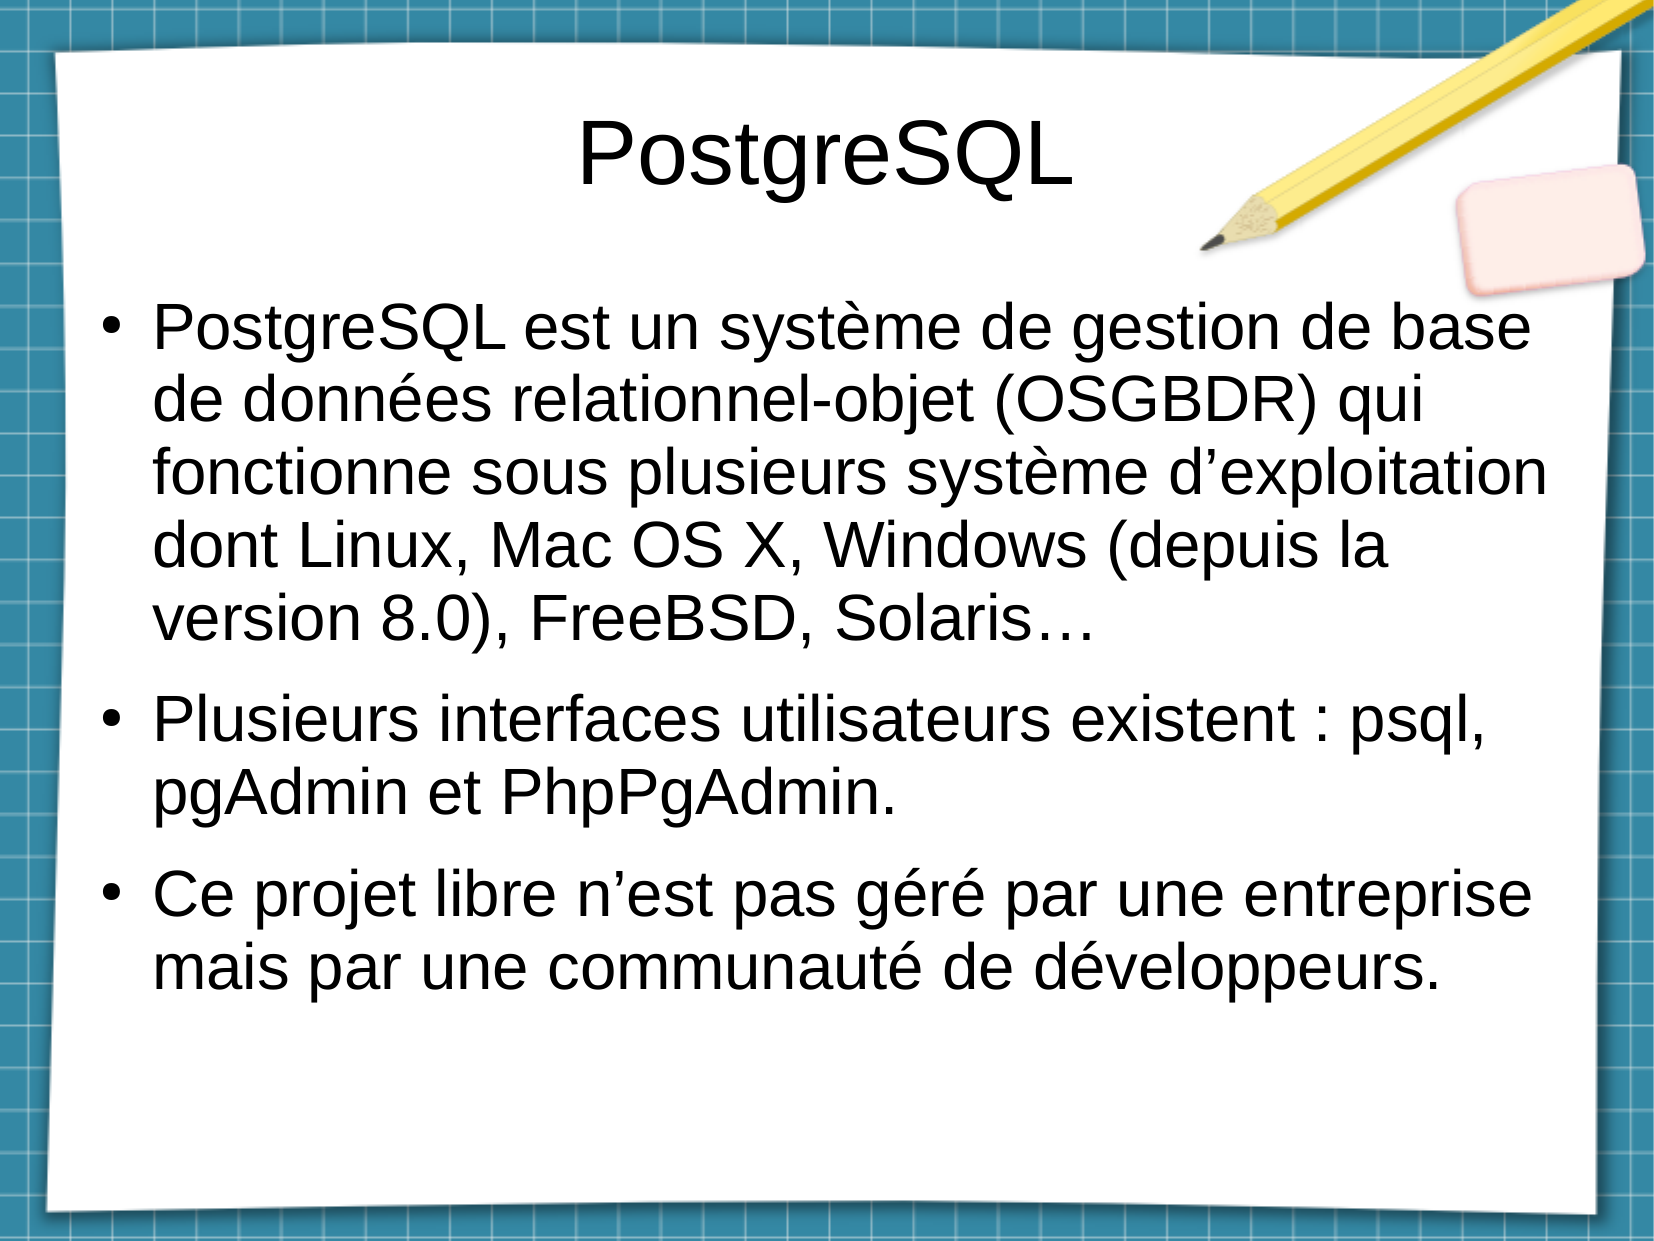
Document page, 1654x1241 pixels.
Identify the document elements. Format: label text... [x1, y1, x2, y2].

title PostgreSQL [82, 49, 1571, 257]
list PostgreSQL est un système de gestion de base de données relationnel-objet (OSGBDR) qui fonctionne sous plusieurs système d’exploitation dont Linux, Mac OS X, Windows (depuis la version 8.0), FreeBSD, Solaris… Plusieurs interfaces utilisateurs existent : psql, pgAdmin et PhpPgAdmin. Ce projet libre n’est pas géré par une entreprise mais par une communauté de développeurs. [82, 290, 1571, 1010]
picture [0, 0, 1654, 1241]
